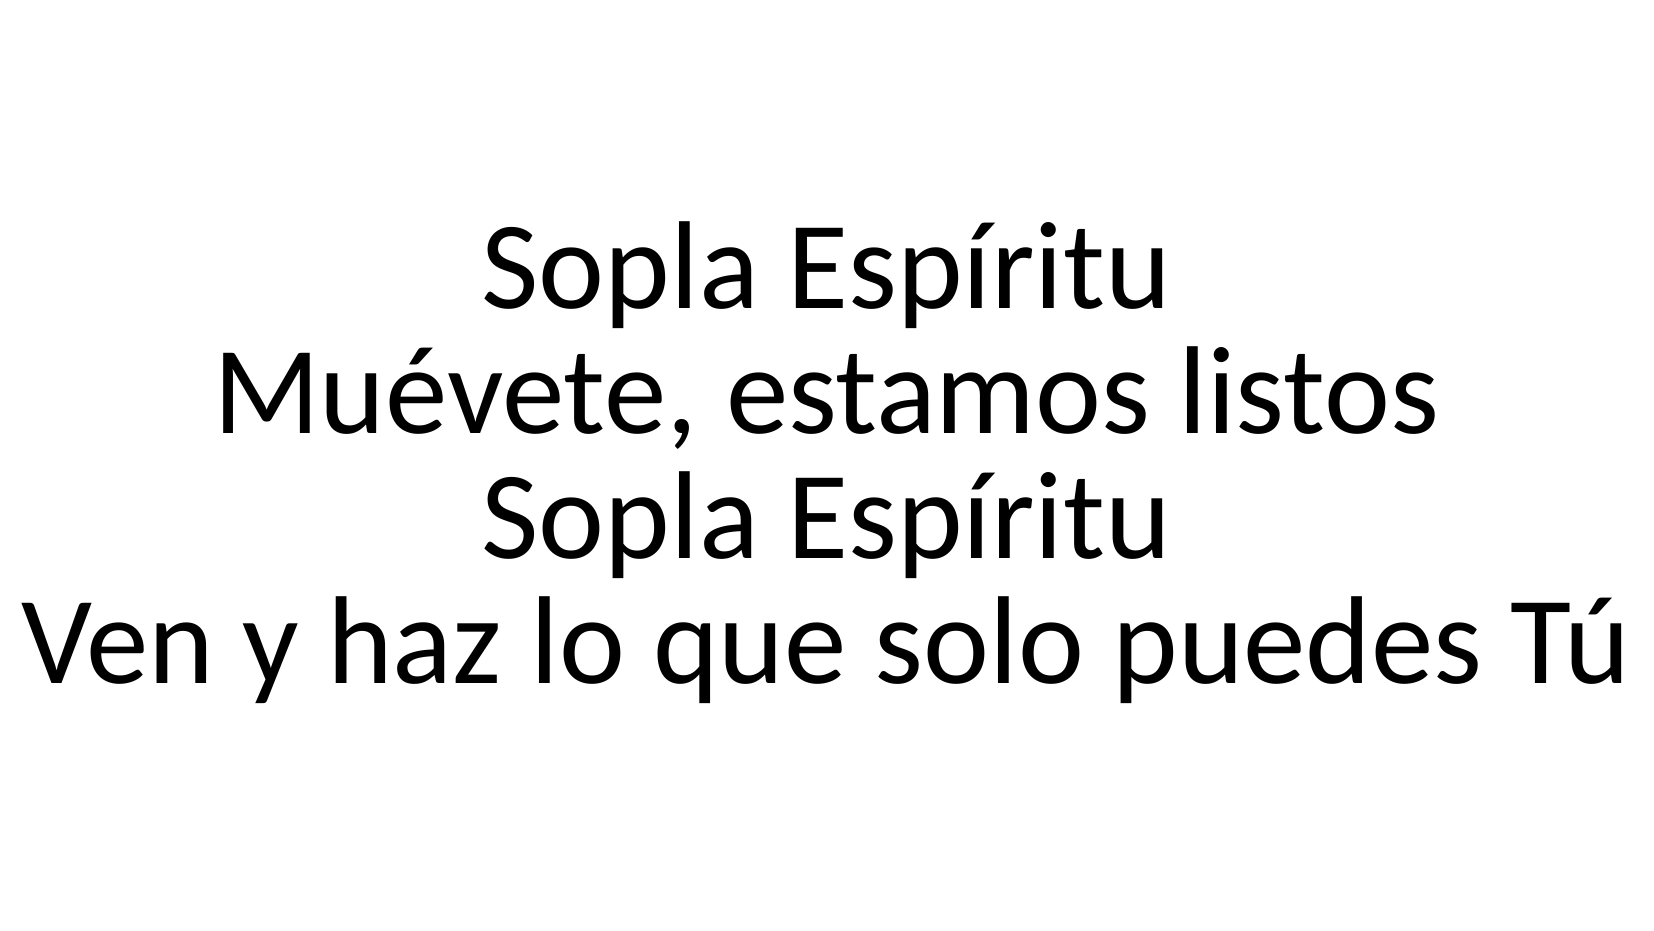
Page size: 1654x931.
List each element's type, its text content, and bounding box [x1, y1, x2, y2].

title Sopla Espíritu Muévete, estamos listos Sopla Espíritu Ven y haz lo que solo puedes Tú [0, 0, 1654, 931]
